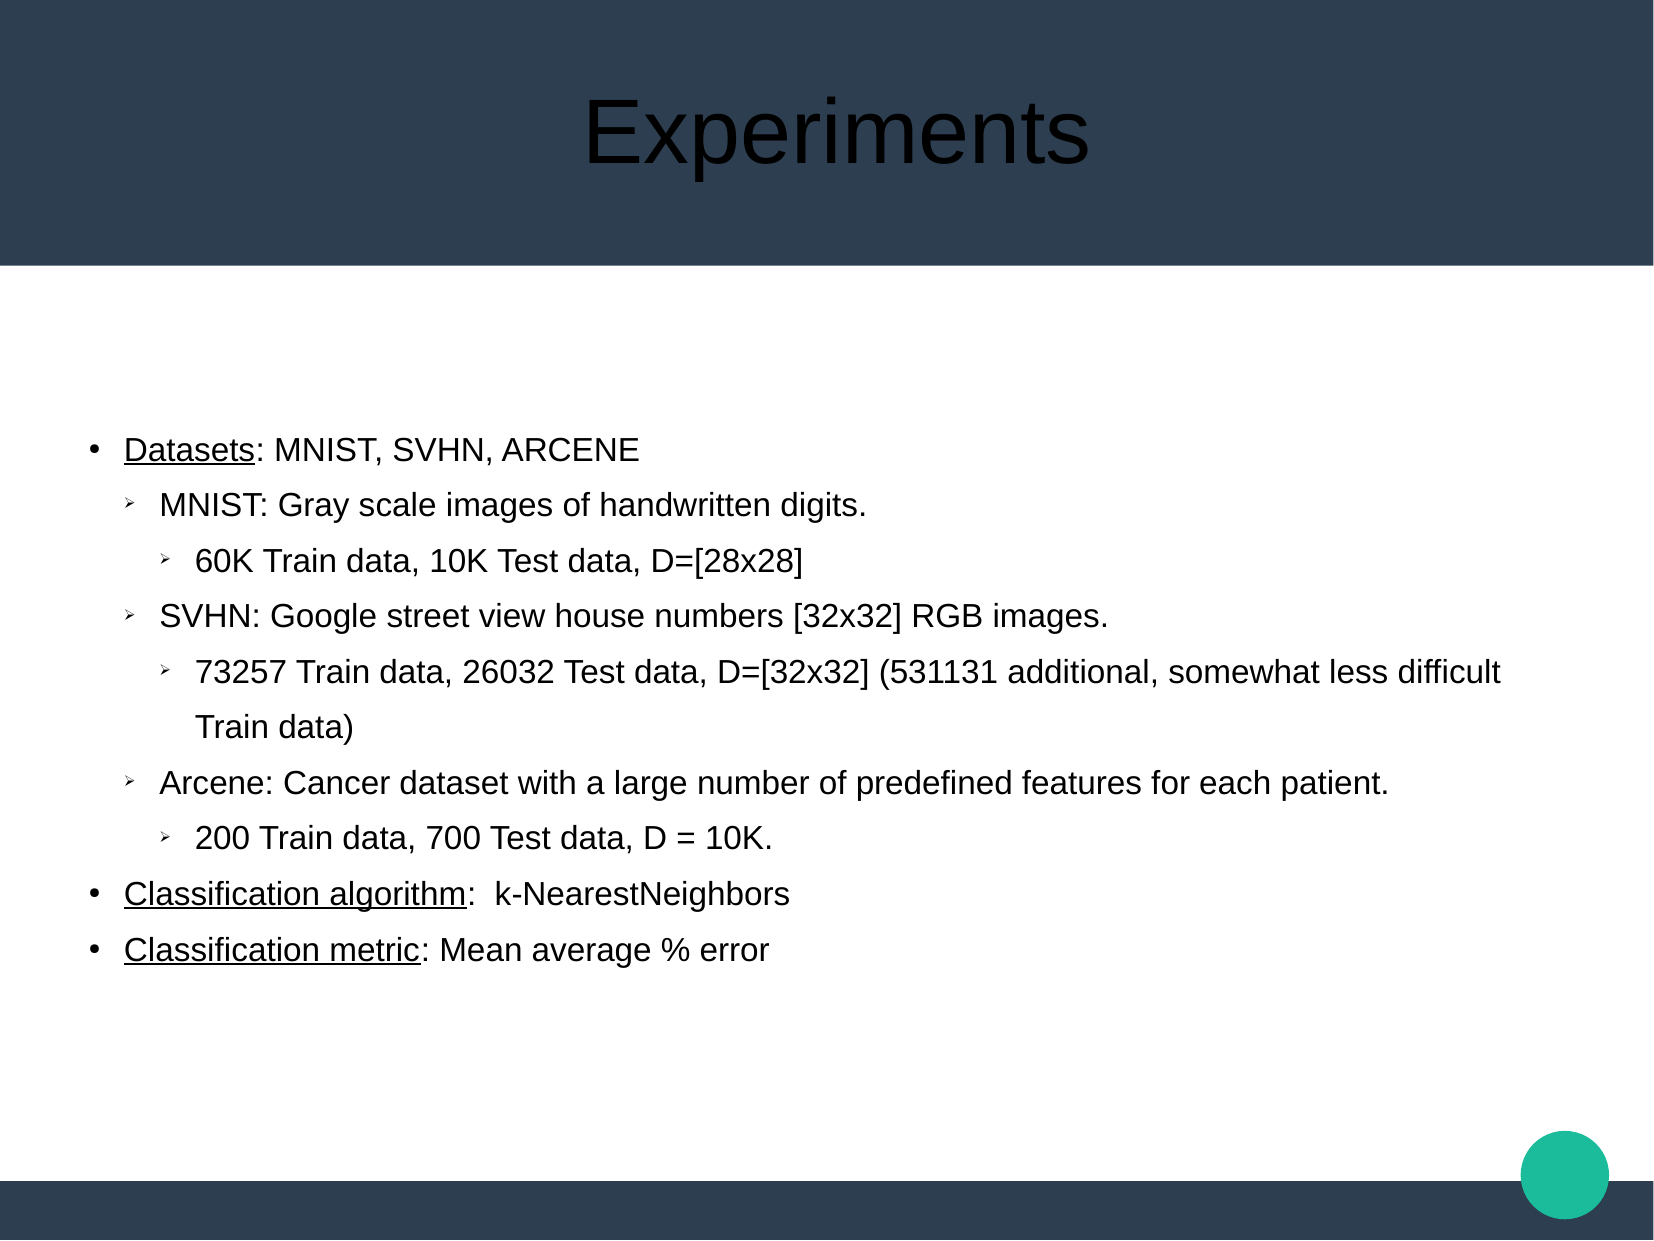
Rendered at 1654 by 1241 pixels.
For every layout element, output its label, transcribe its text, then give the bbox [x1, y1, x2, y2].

title Experiments [69, 52, 1606, 211]
subtitle Datasets: MNIST, SVHN, ARCENE MNIST: Gray scale images of handwritten digits. 60K Train data, 10K Test data, D=[28x28] SVHN: Google street view house numbers [32x32] RGB images. 73257 Train data, 26032 Test data, D=[32x32] (531131 additional, somewhat less difficult Train data) Arcene: Cancer dataset with a large number of predefined features for each patient. 200 Train data, 700 Test data, D = 10K. Classification algorithm: k-NearestNeighbors Classification metric: Mean average % error [88, 330, 1577, 1051]
